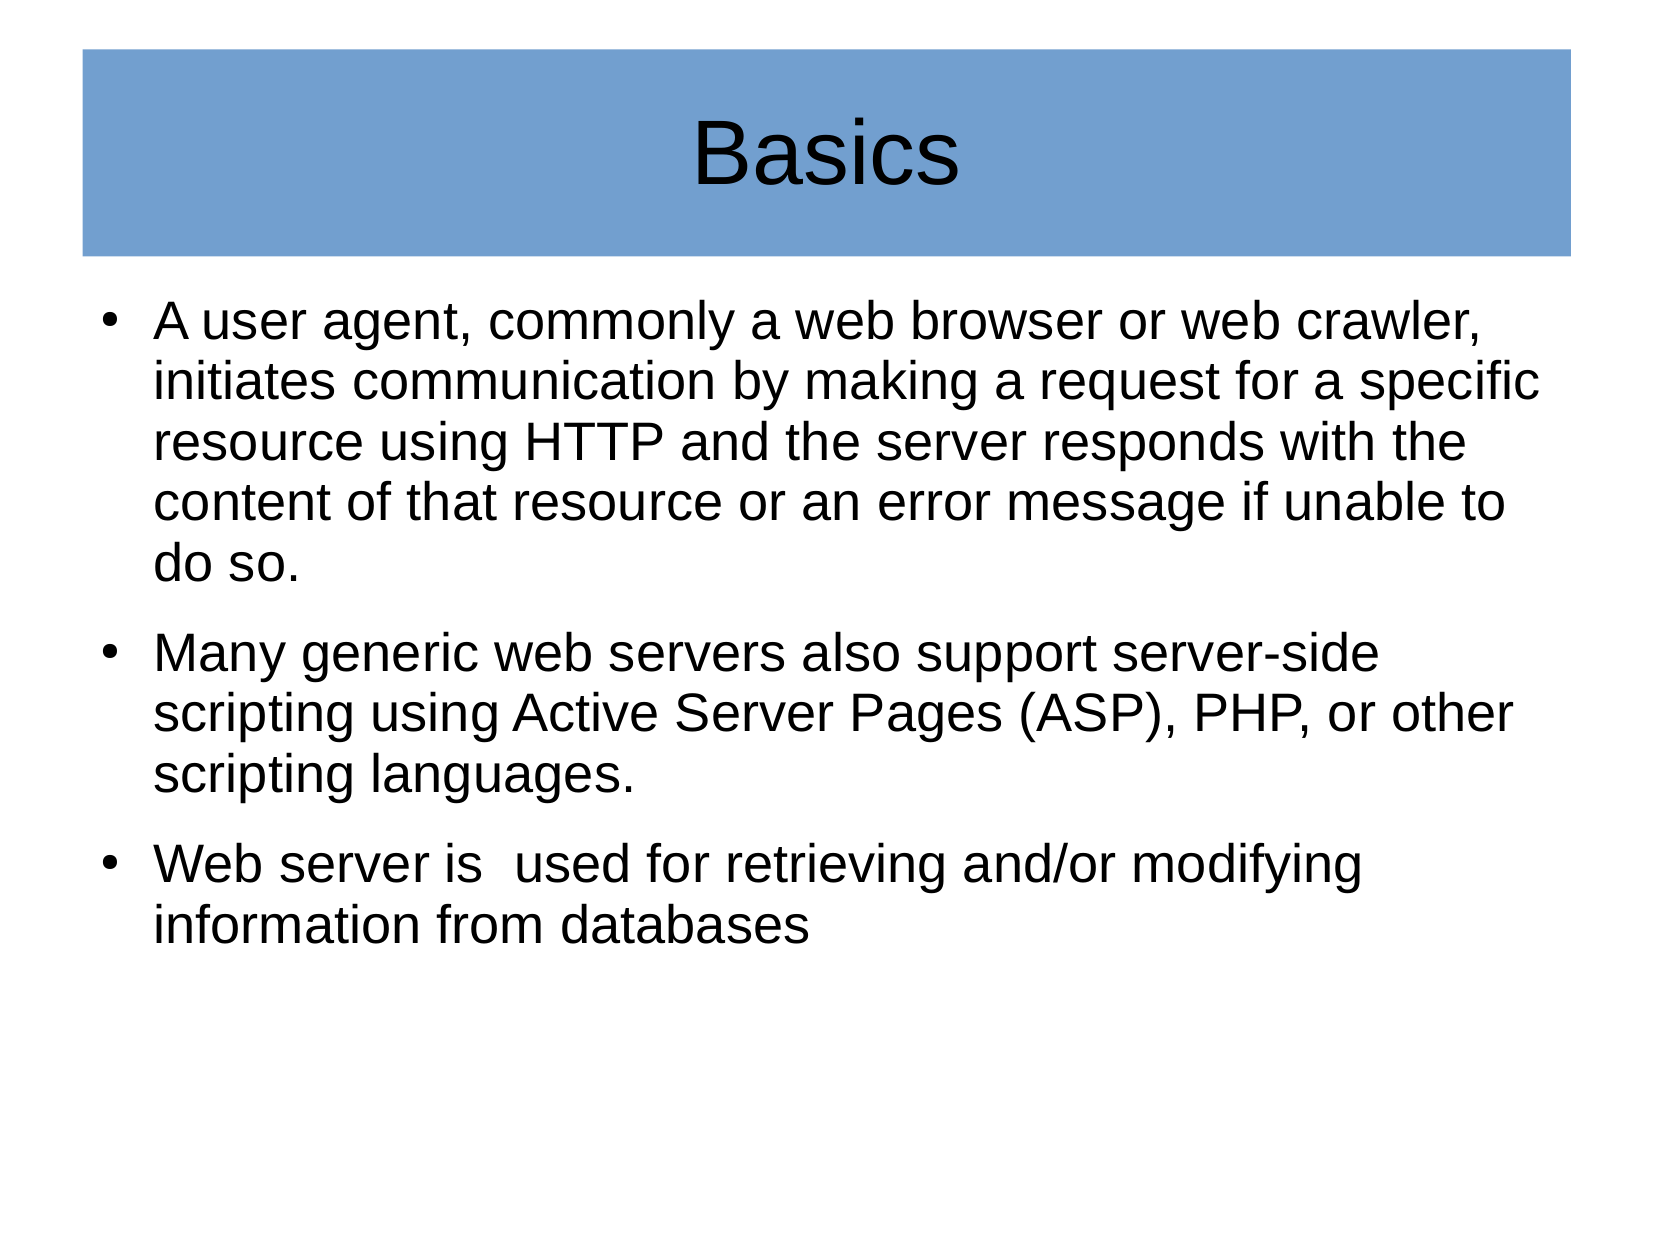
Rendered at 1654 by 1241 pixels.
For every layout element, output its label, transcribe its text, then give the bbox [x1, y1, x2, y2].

title Basics [82, 49, 1571, 257]
list A user agent, commonly a web browser or web crawler, initiates communication by making a request for a specific resource using HTTP and the server responds with the content of that resource or an error message if unable to do so. Many generic web servers also support server-side scripting using Active Server Pages (ASP), PHP, or other scripting languages. Web server is used for retrieving and/or modifying information from databases [82, 290, 1571, 1010]
